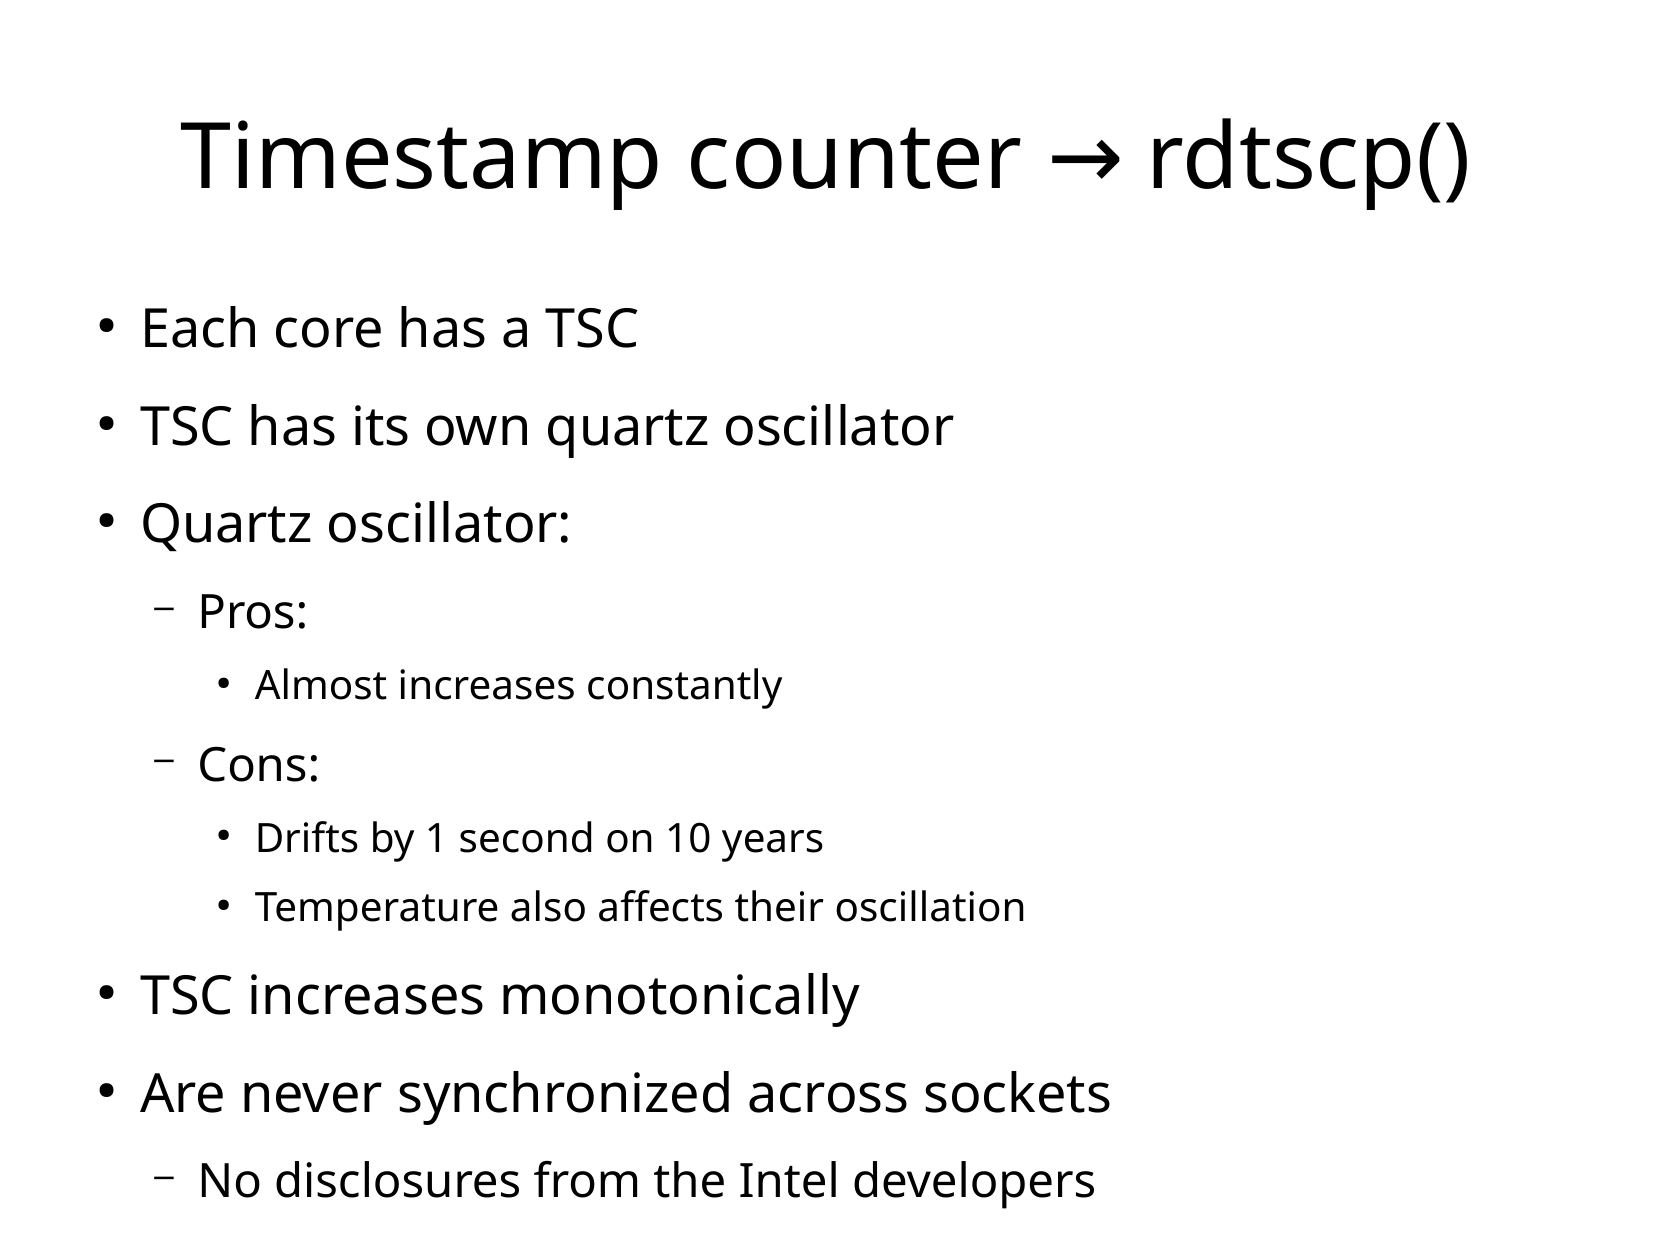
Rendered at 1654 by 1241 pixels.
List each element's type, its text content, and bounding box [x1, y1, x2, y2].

list Each core has a TSC TSC has its own quartz oscillator Quartz oscillator: Pros: Almost increases constantly Cons: Drifts by 1 second on 10 years Temperature also affects their oscillation TSC increases monotonically Are never synchronized across sockets No disclosures from the Intel developers [82, 290, 1571, 1216]
title Timestamp counter → rdtscp() [82, 27, 1571, 279]
